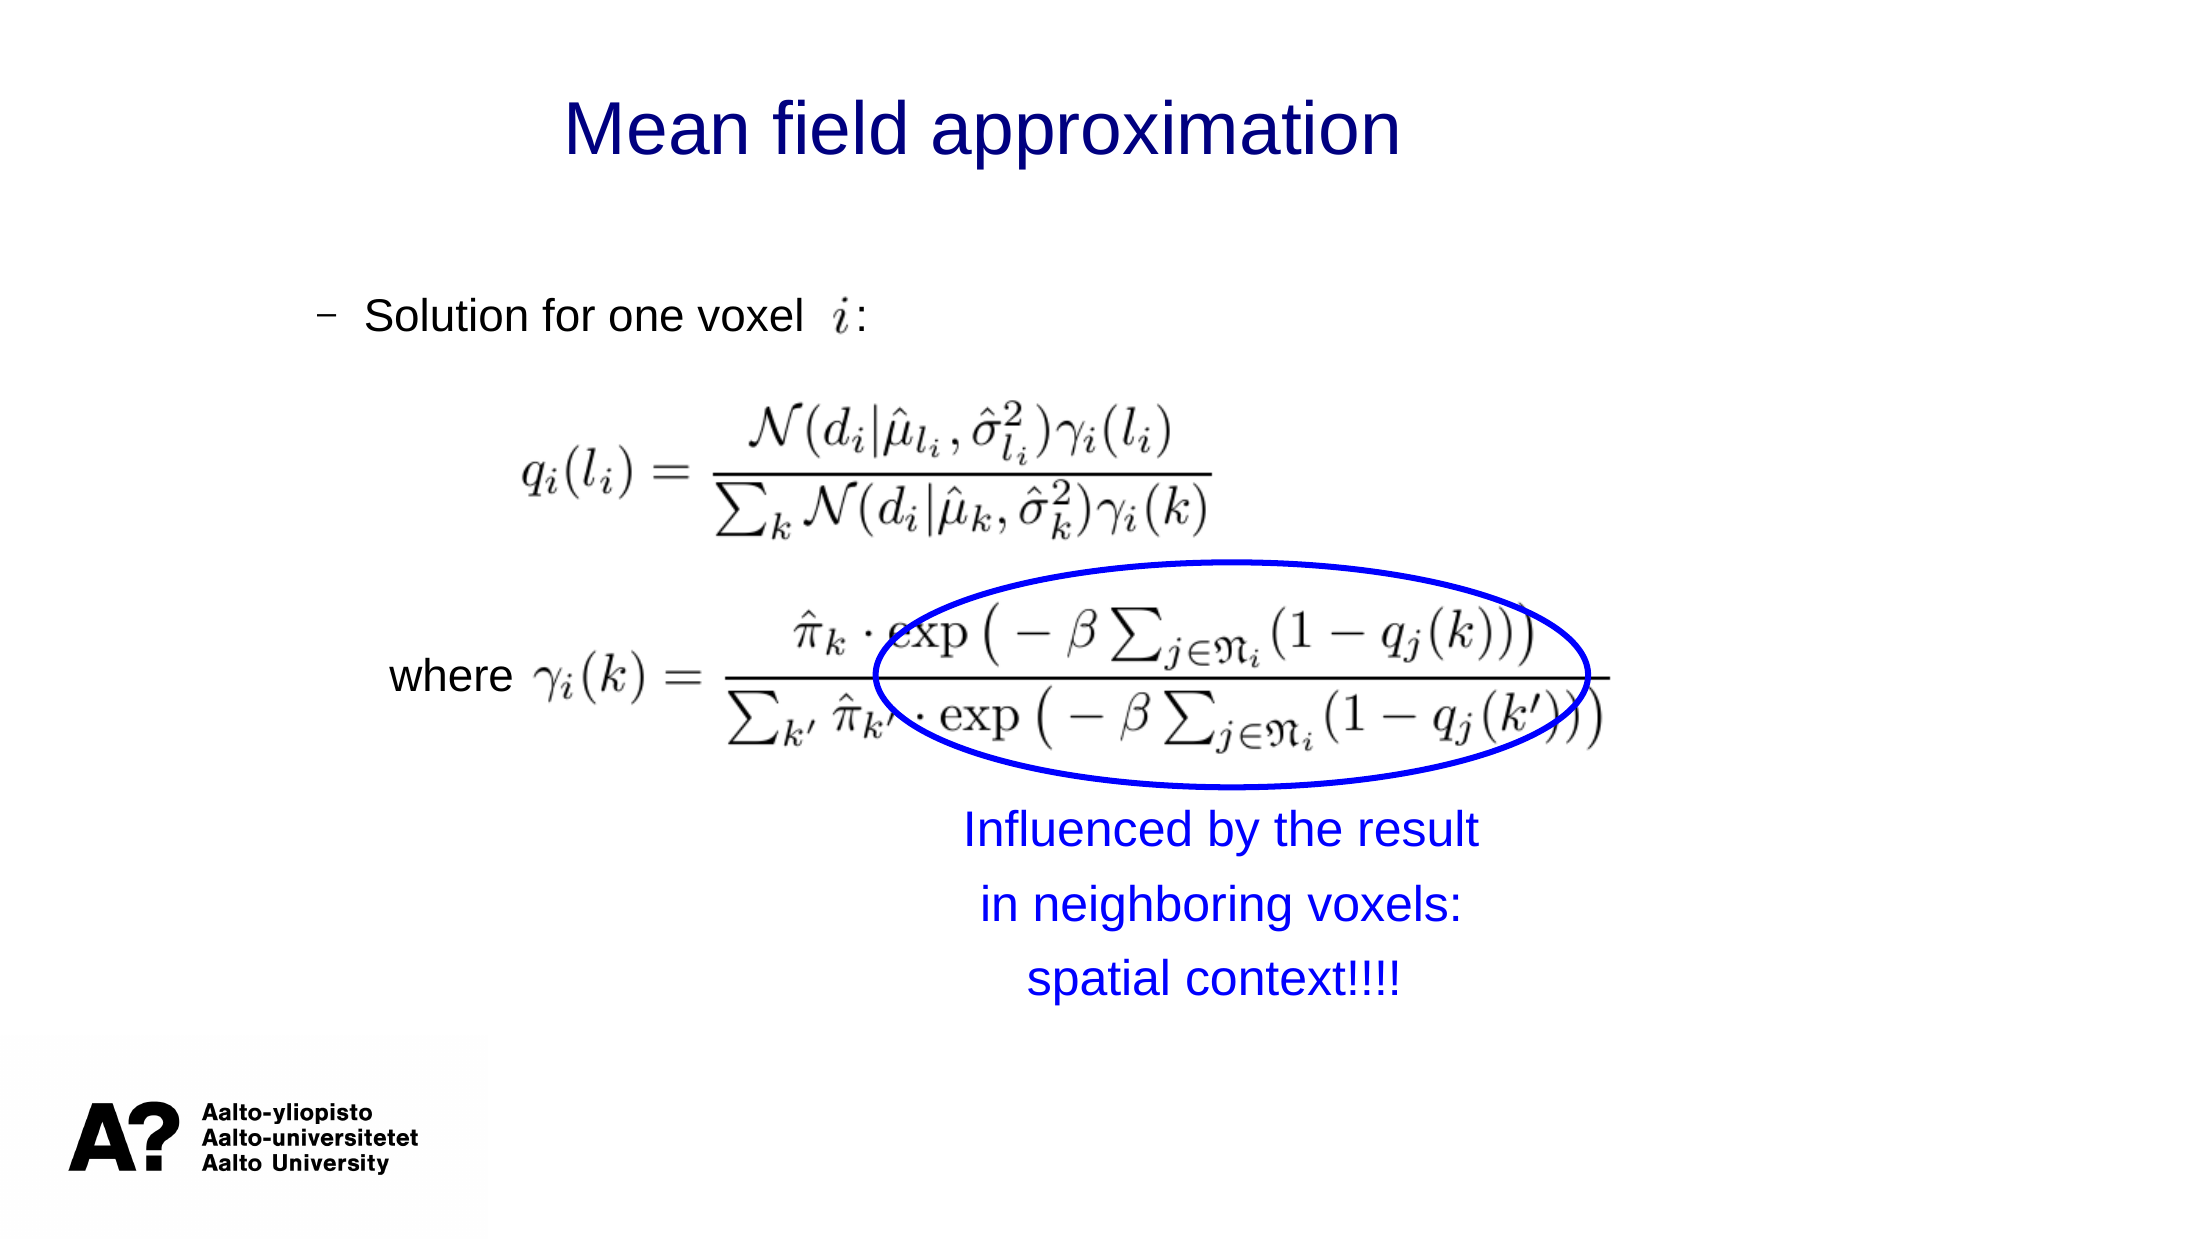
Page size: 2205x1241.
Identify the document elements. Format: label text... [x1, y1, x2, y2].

picture [902, 600, 1562, 638]
picture [513, 388, 1231, 544]
list where [227, 638, 1159, 811]
list where [879, 638, 1585, 784]
text_box Influenced by the result in neighboring voxels: spatial context!!!! [948, 789, 1646, 1088]
picture [1510, 600, 1615, 638]
picture [832, 292, 853, 344]
picture [0, 1035, 488, 1239]
list where [1305, 638, 1653, 811]
title Mean field approximation [326, 65, 1640, 179]
picture [519, 600, 954, 638]
list Solution for one voxel : [227, 278, 1653, 450]
